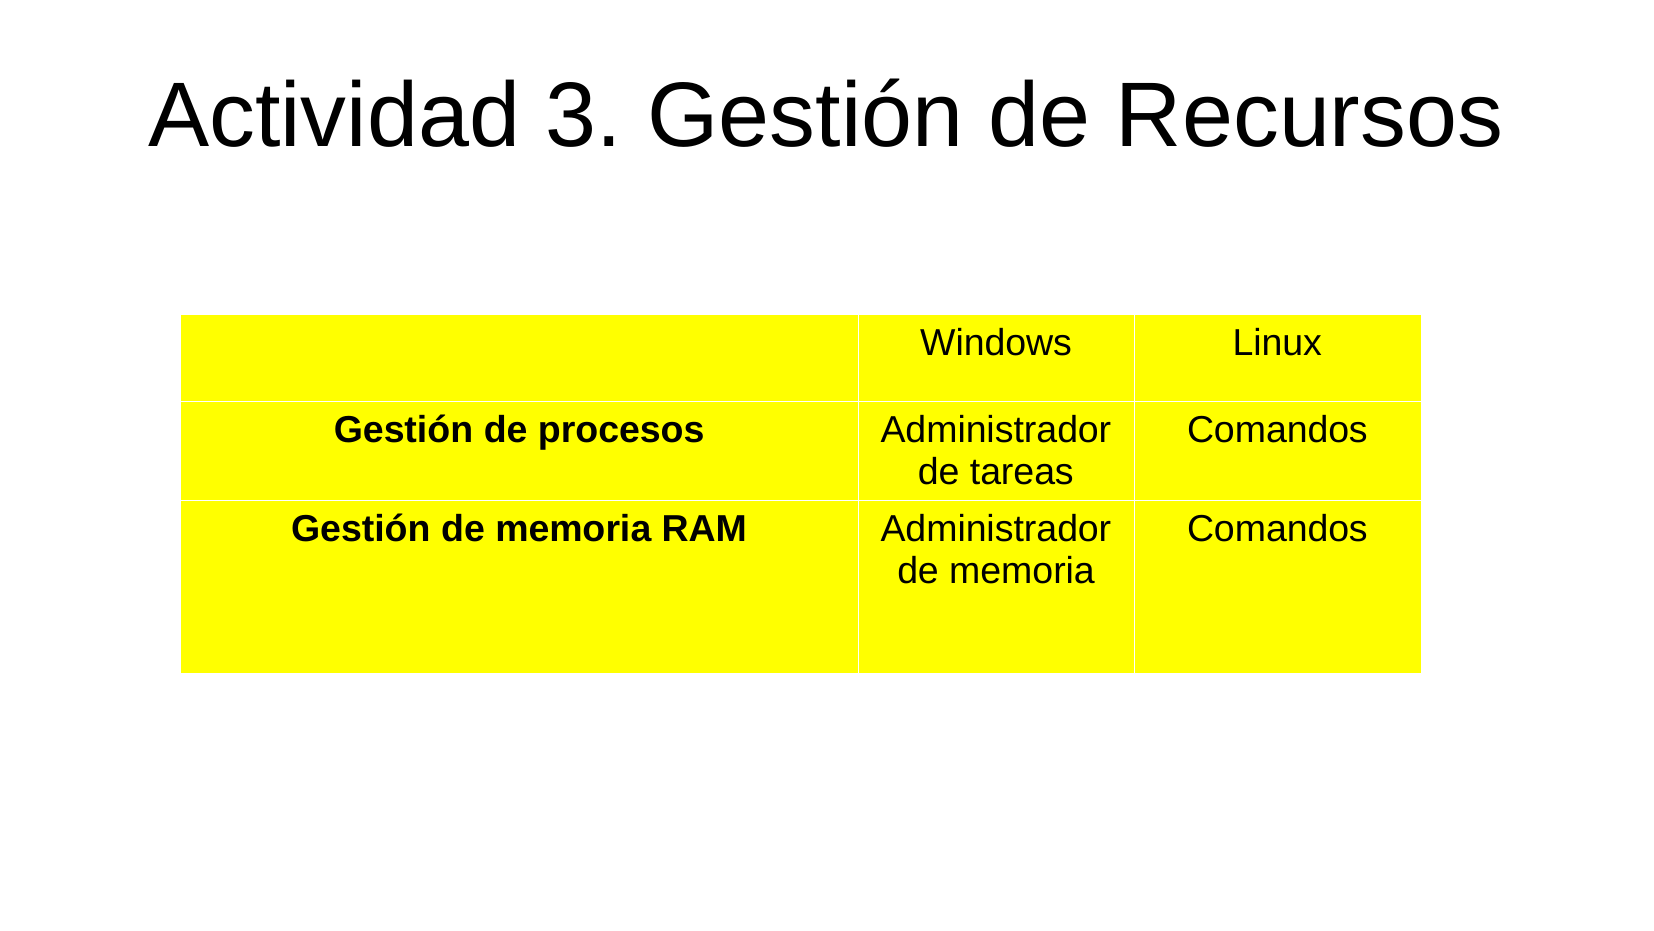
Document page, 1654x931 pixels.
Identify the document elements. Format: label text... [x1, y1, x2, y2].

table_cell Comandos [1135, 501, 1421, 673]
table_header Windows [859, 315, 1134, 401]
title Actividad 3. Gestión de Recursos [82, 37, 1571, 193]
table_cell Administrador de tareas [859, 402, 1134, 500]
table_cell Gestión de memoria RAM [181, 501, 858, 673]
table_header Linux [1135, 315, 1421, 401]
table_cell Comandos [1135, 402, 1421, 500]
table_cell Gestión de procesos [181, 402, 858, 500]
table_cell Administrador de memoria [859, 501, 1134, 673]
table_header [181, 315, 858, 401]
